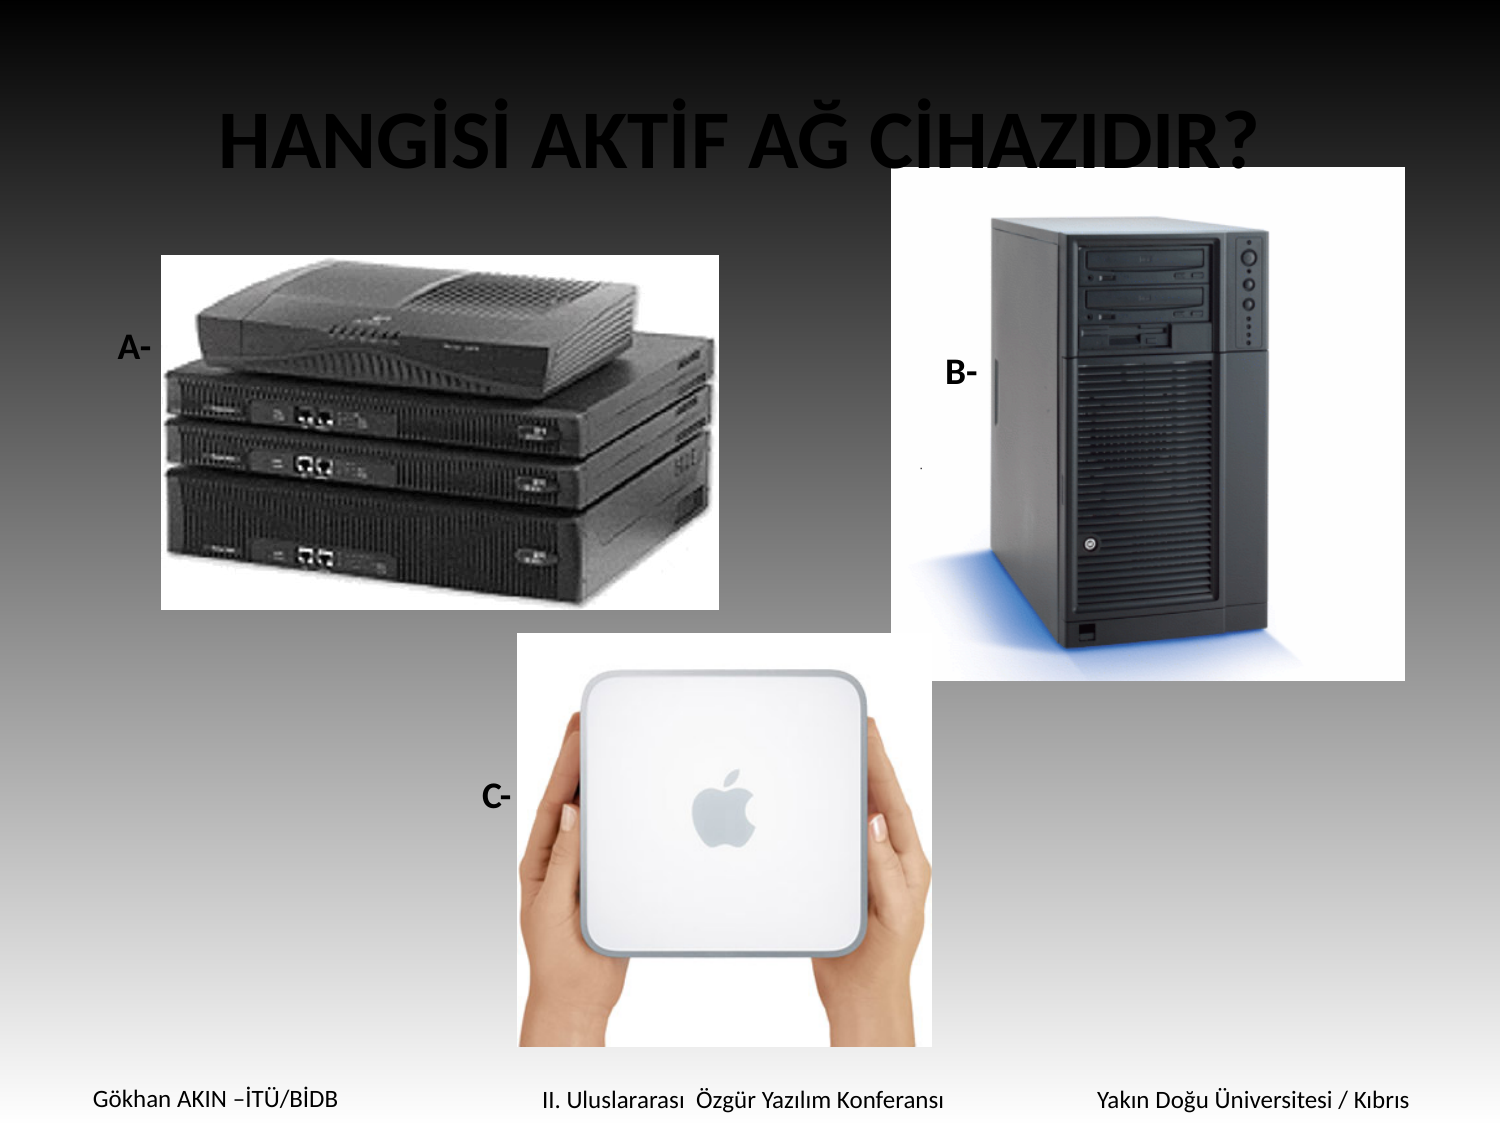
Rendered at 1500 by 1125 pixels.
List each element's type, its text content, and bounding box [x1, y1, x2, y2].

text_box A- [0, 314, 299, 375]
text_box HANGİSİ AKTİF AĞ CİHAZIDIR? [203, 78, 1276, 193]
picture [161, 255, 719, 610]
text_box B- [797, 339, 1126, 400]
picture [517, 167, 1405, 1047]
text_box C- [332, 763, 661, 824]
